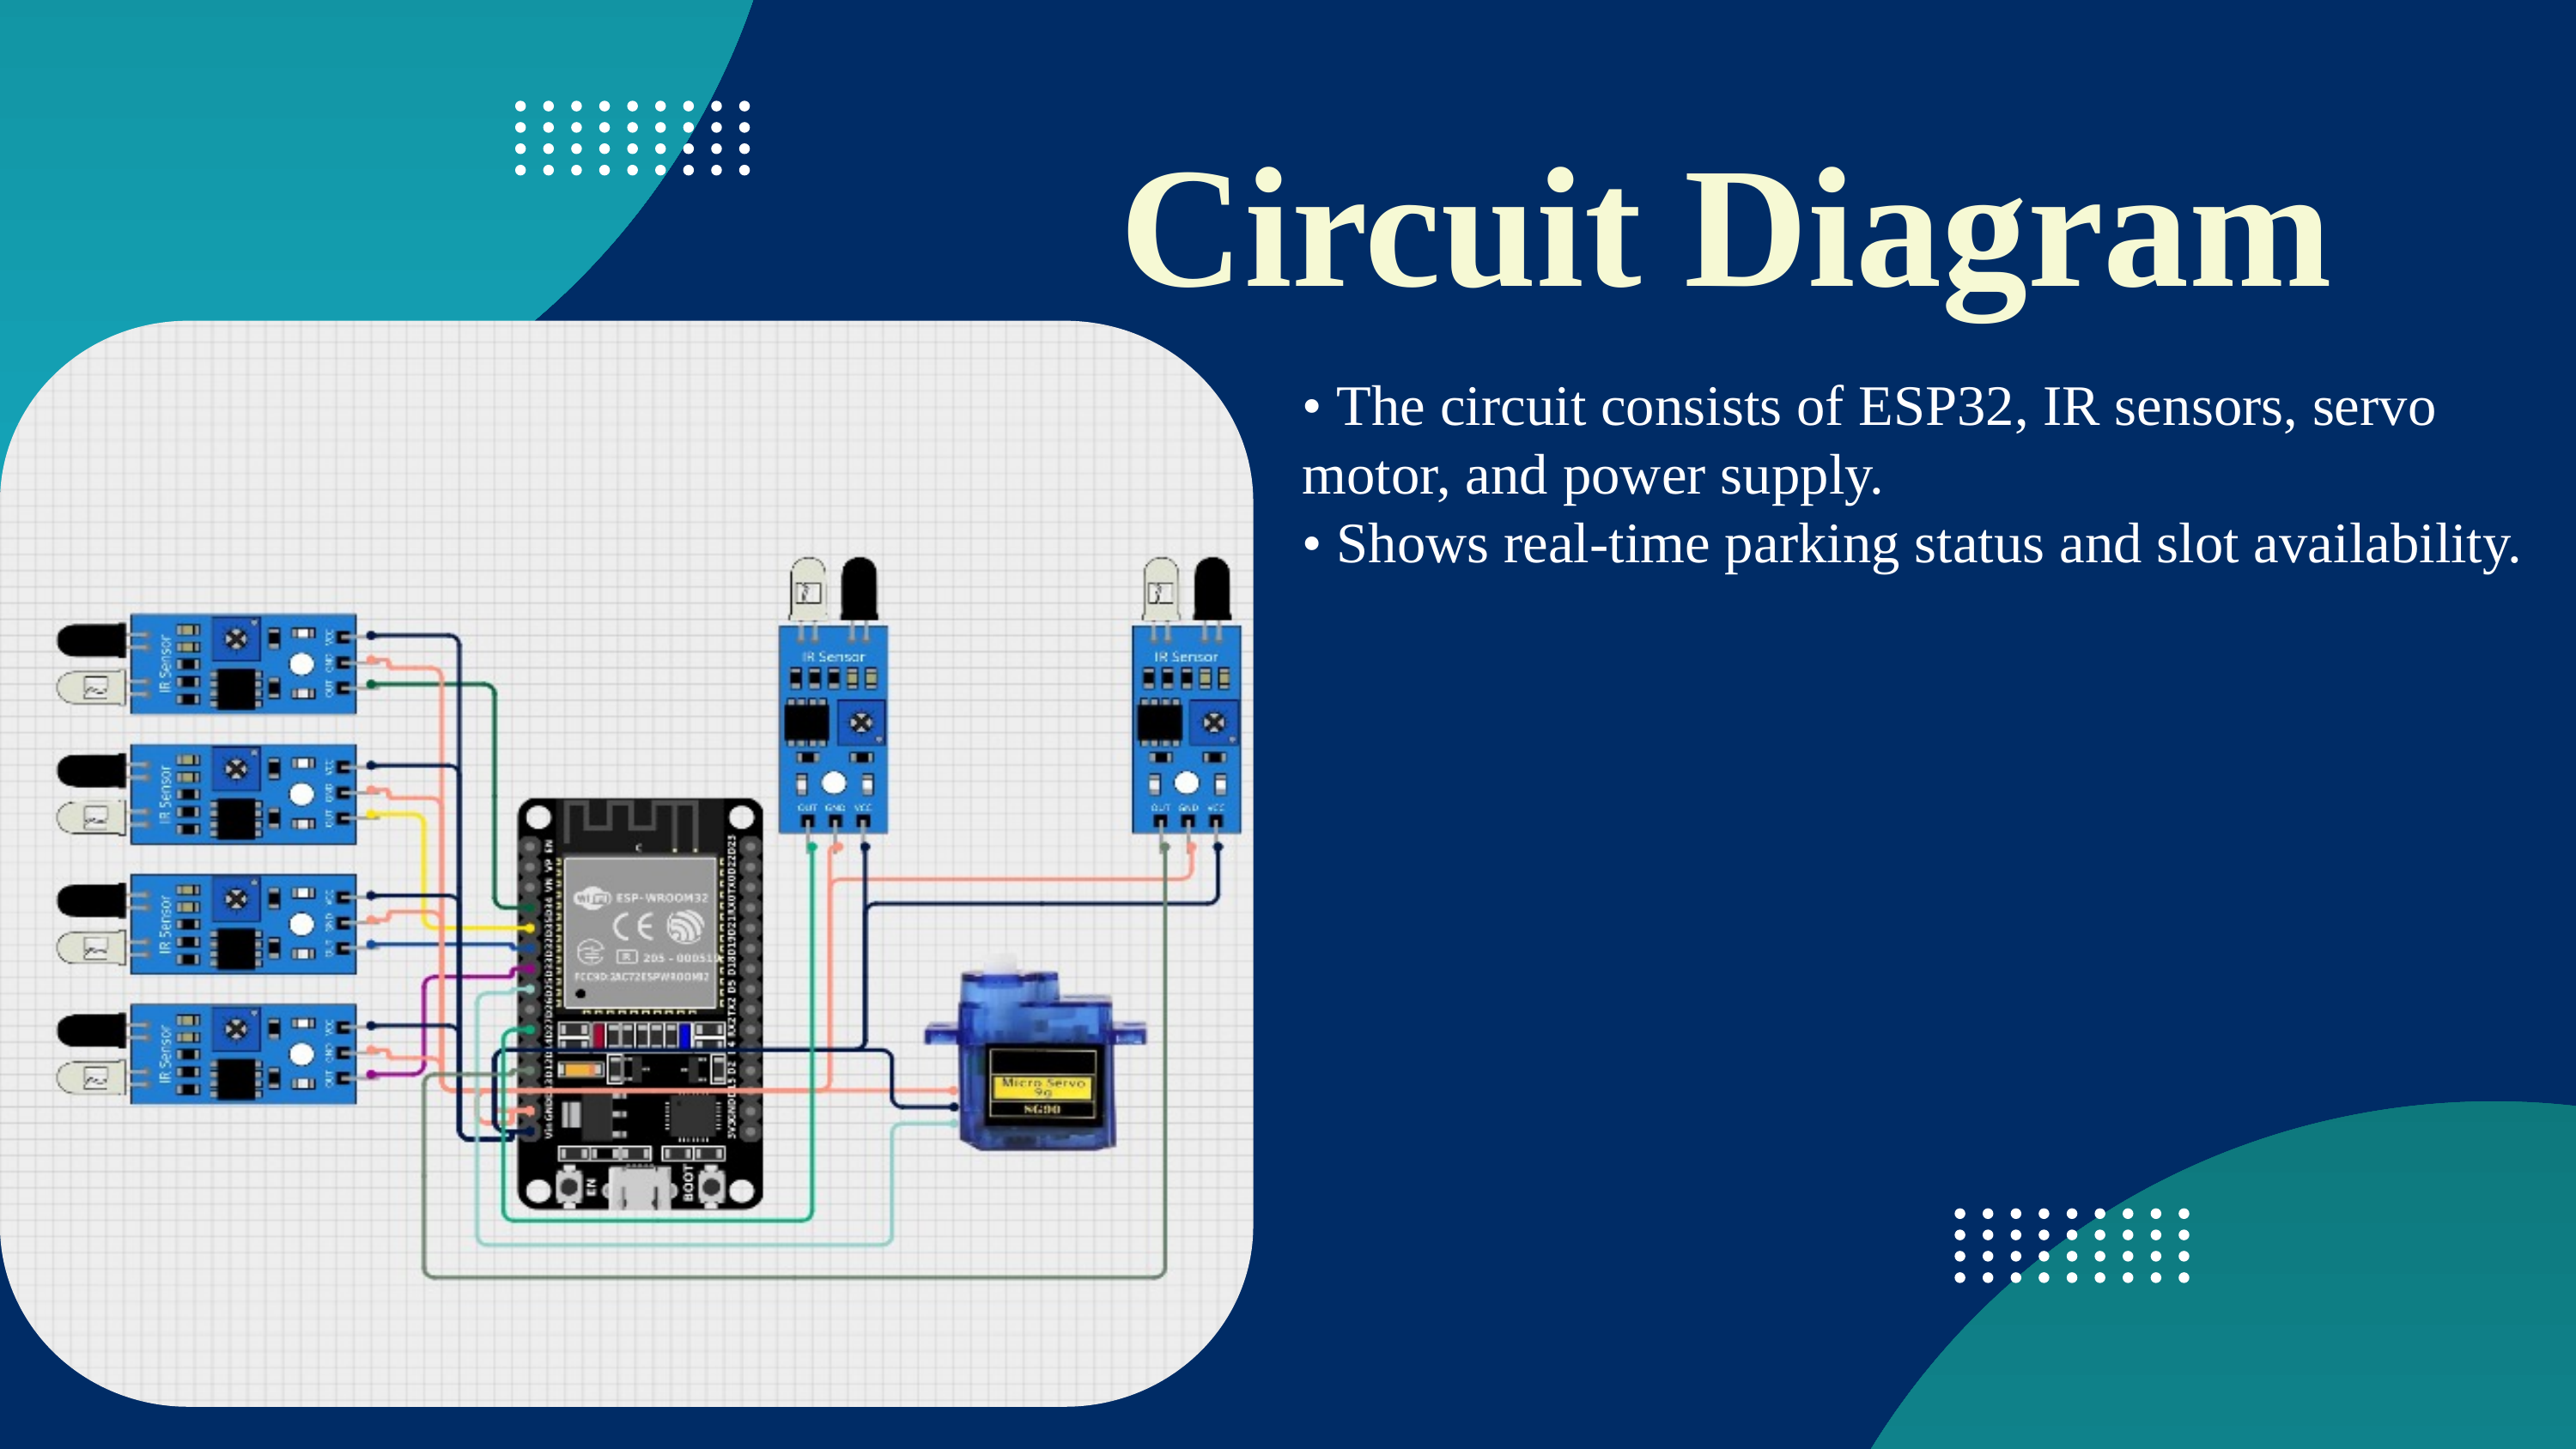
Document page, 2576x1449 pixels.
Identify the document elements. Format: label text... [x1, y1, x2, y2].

text_box [1954, 1251, 1965, 1262]
text_box [2010, 1208, 2022, 1220]
text_box Circuit Diagram [1728, 183, 1771, 277]
text_box [1954, 1208, 1965, 1220]
text_box Circuit Diagram [1963, 292, 2008, 315]
text_box [738, 122, 750, 133]
text_box [2038, 1208, 2050, 1220]
text_box [711, 100, 722, 112]
text_box [0, 0, 1254, 1407]
text_box Circuit Diagram [1120, 178, 2421, 321]
text_box [1982, 1251, 1994, 1262]
text_box [1982, 1272, 1994, 1283]
text_box [711, 122, 722, 133]
text_box • The circuit consists of ESP32, IR sensors, servo motor, and power supply. • Shows real-time parking status and slot availability. [1289, 361, 2540, 581]
text_box [2010, 1251, 2022, 1262]
text_box [1954, 1229, 1965, 1240]
text_box [711, 143, 722, 155]
text_box [1982, 1208, 1994, 1220]
text_box [1982, 1229, 1994, 1240]
text_box [683, 164, 695, 176]
text_box [738, 164, 750, 176]
text_box [2066, 1208, 2078, 1220]
text_box [2038, 1229, 2050, 1240]
text_box [738, 100, 750, 112]
text_box [711, 164, 722, 176]
text_box [2010, 1229, 2022, 1240]
text_box [1954, 1272, 1965, 1283]
text_box [738, 143, 750, 155]
text_box [1871, 1101, 2576, 1449]
text_box Circuit Diagram [1971, 214, 1995, 252]
